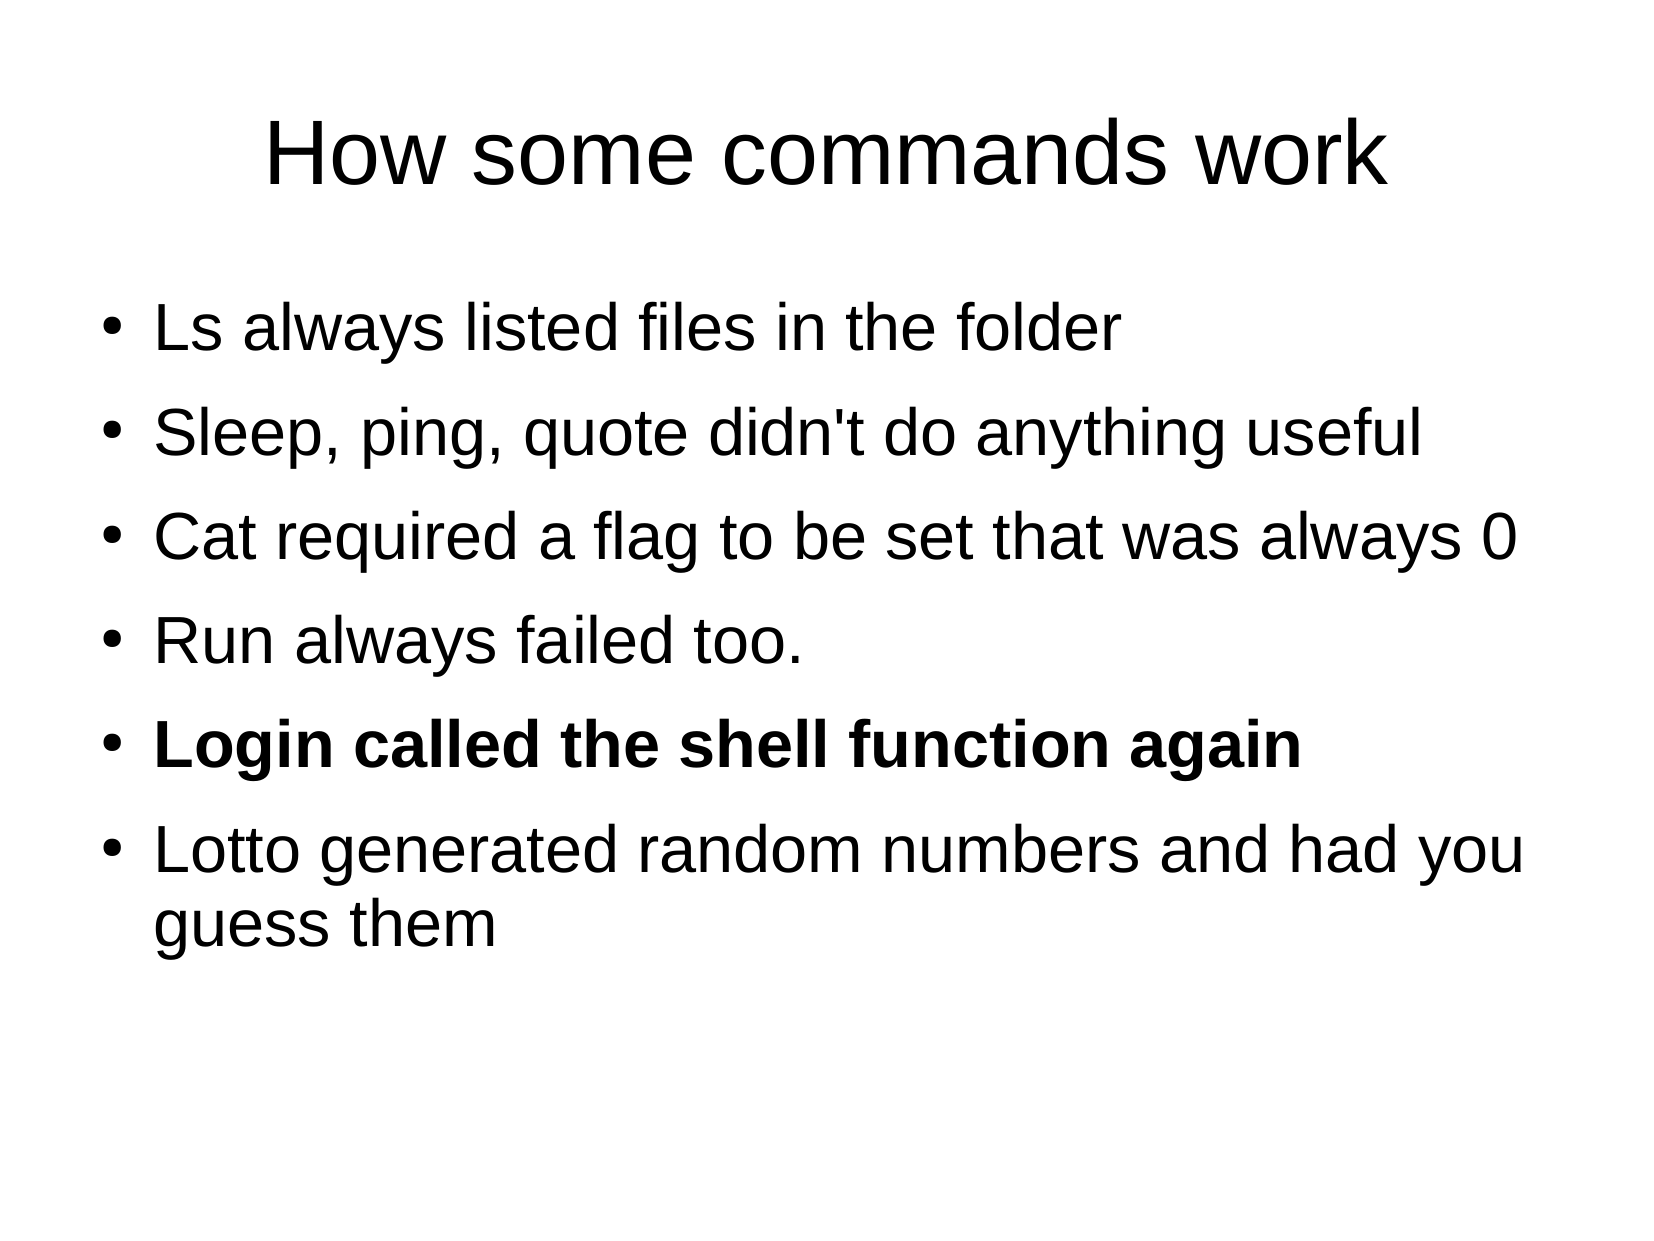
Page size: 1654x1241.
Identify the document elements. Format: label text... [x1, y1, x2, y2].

title How some commands work [82, 49, 1571, 257]
list Ls always listed files in the folder Sleep, ping, quote didn't do anything useful Cat required a flag to be set that was always 0 Run always failed too. Login called the shell function again Lotto generated random numbers and had you guess them [82, 290, 1571, 1010]
